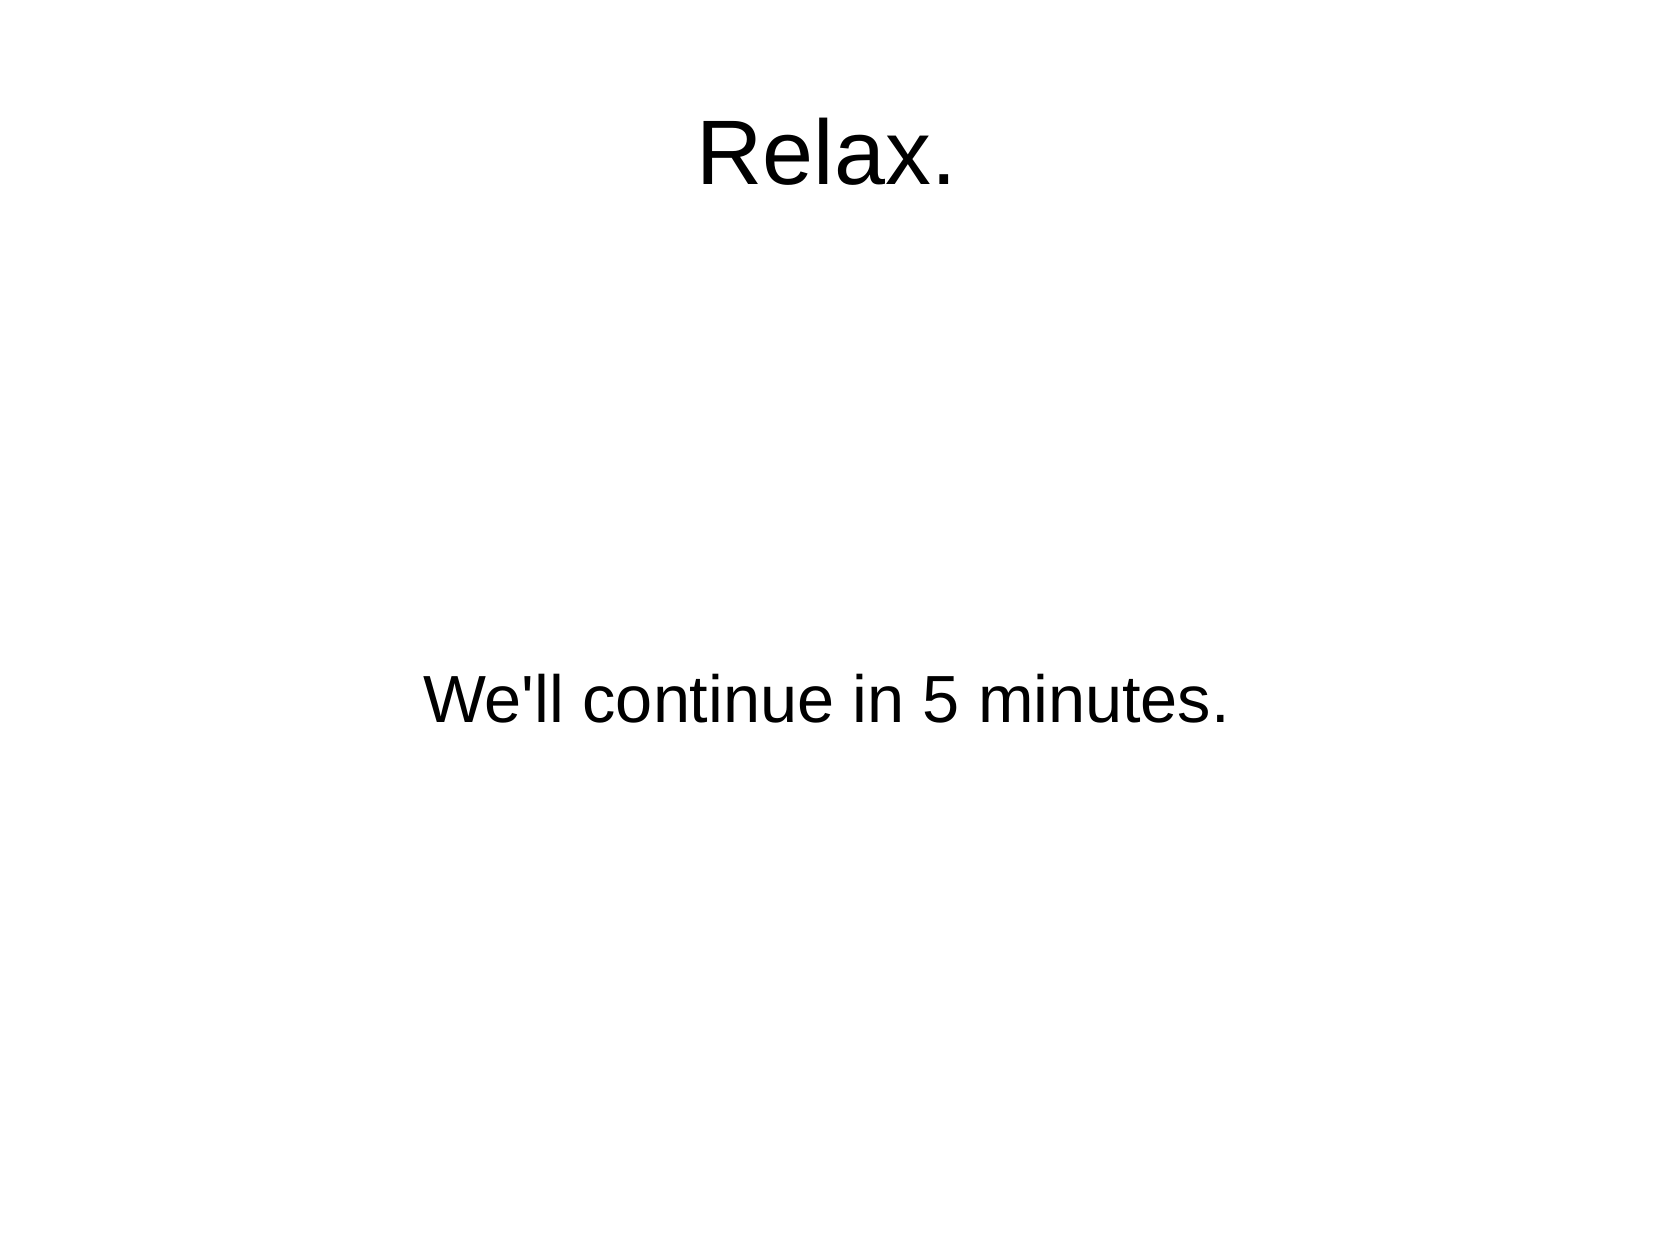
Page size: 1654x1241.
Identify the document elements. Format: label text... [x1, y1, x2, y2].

subtitle We'll continue in 5 minutes. [82, 297, 1571, 1102]
title Relax. [82, 56, 1571, 250]
